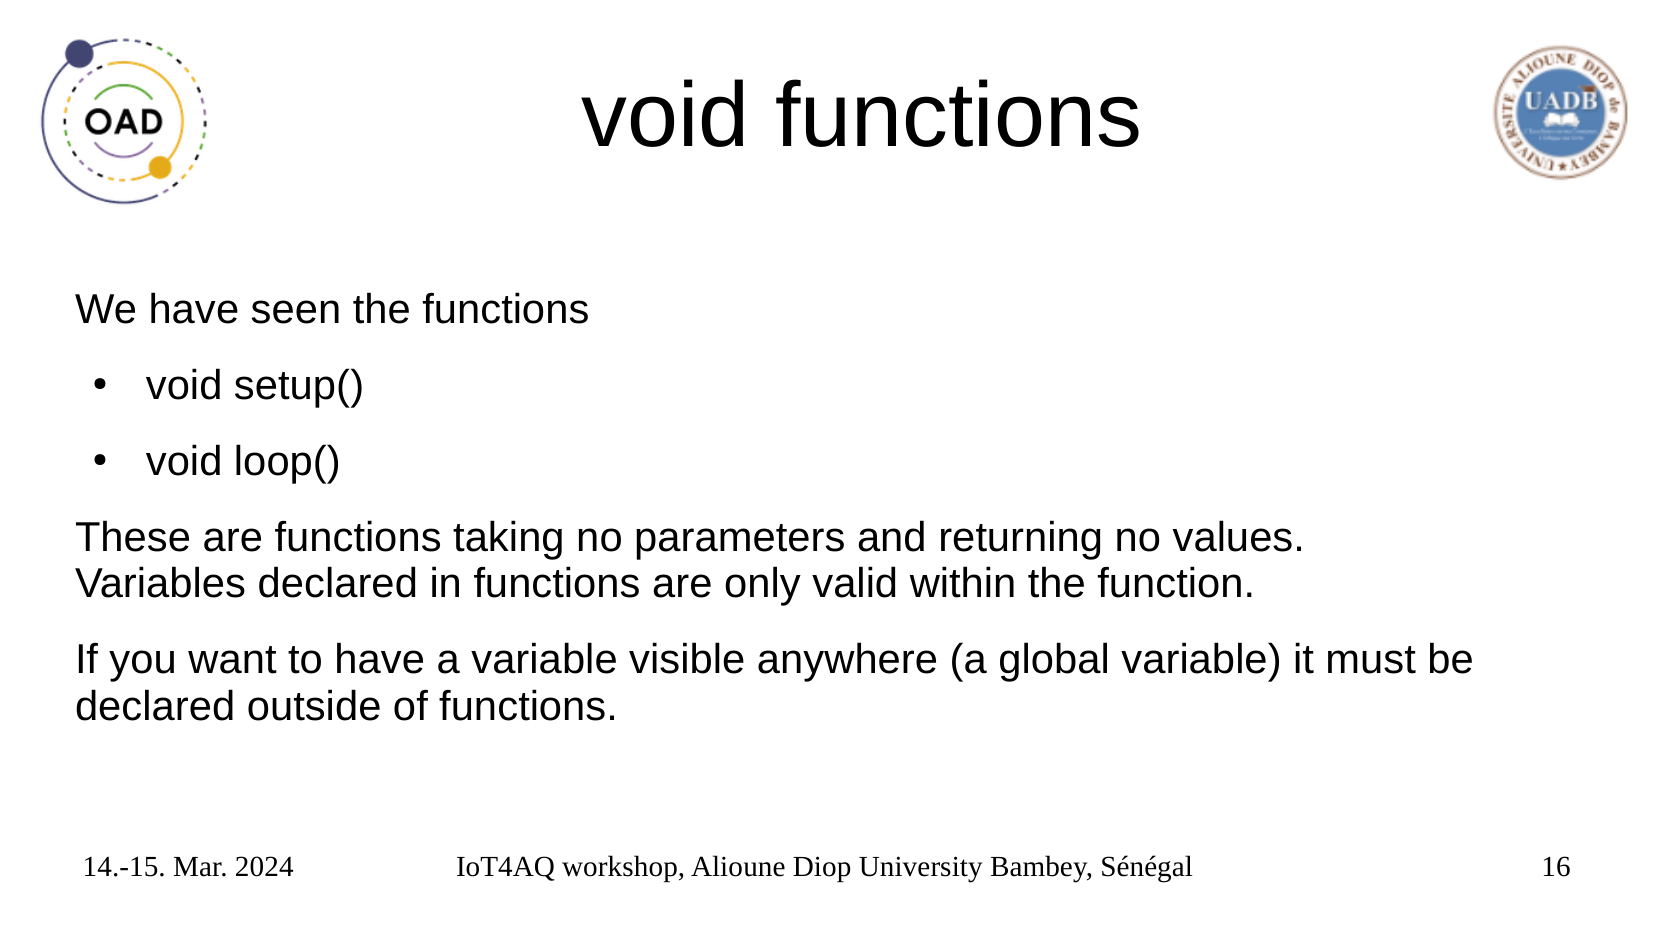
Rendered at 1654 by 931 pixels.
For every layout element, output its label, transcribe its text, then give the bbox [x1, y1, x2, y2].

list We have seen the functions void setup() void loop() These are functions taking no parameters and returning no values. Variables declared in functions are only valid within the function. If you want to have a variable visible anywhere (a global variable) it must be declared outside of functions. [75, 285, 1564, 826]
picture [0, 24, 242, 225]
picture [1482, 37, 1641, 188]
title void functions [278, 37, 1446, 193]
